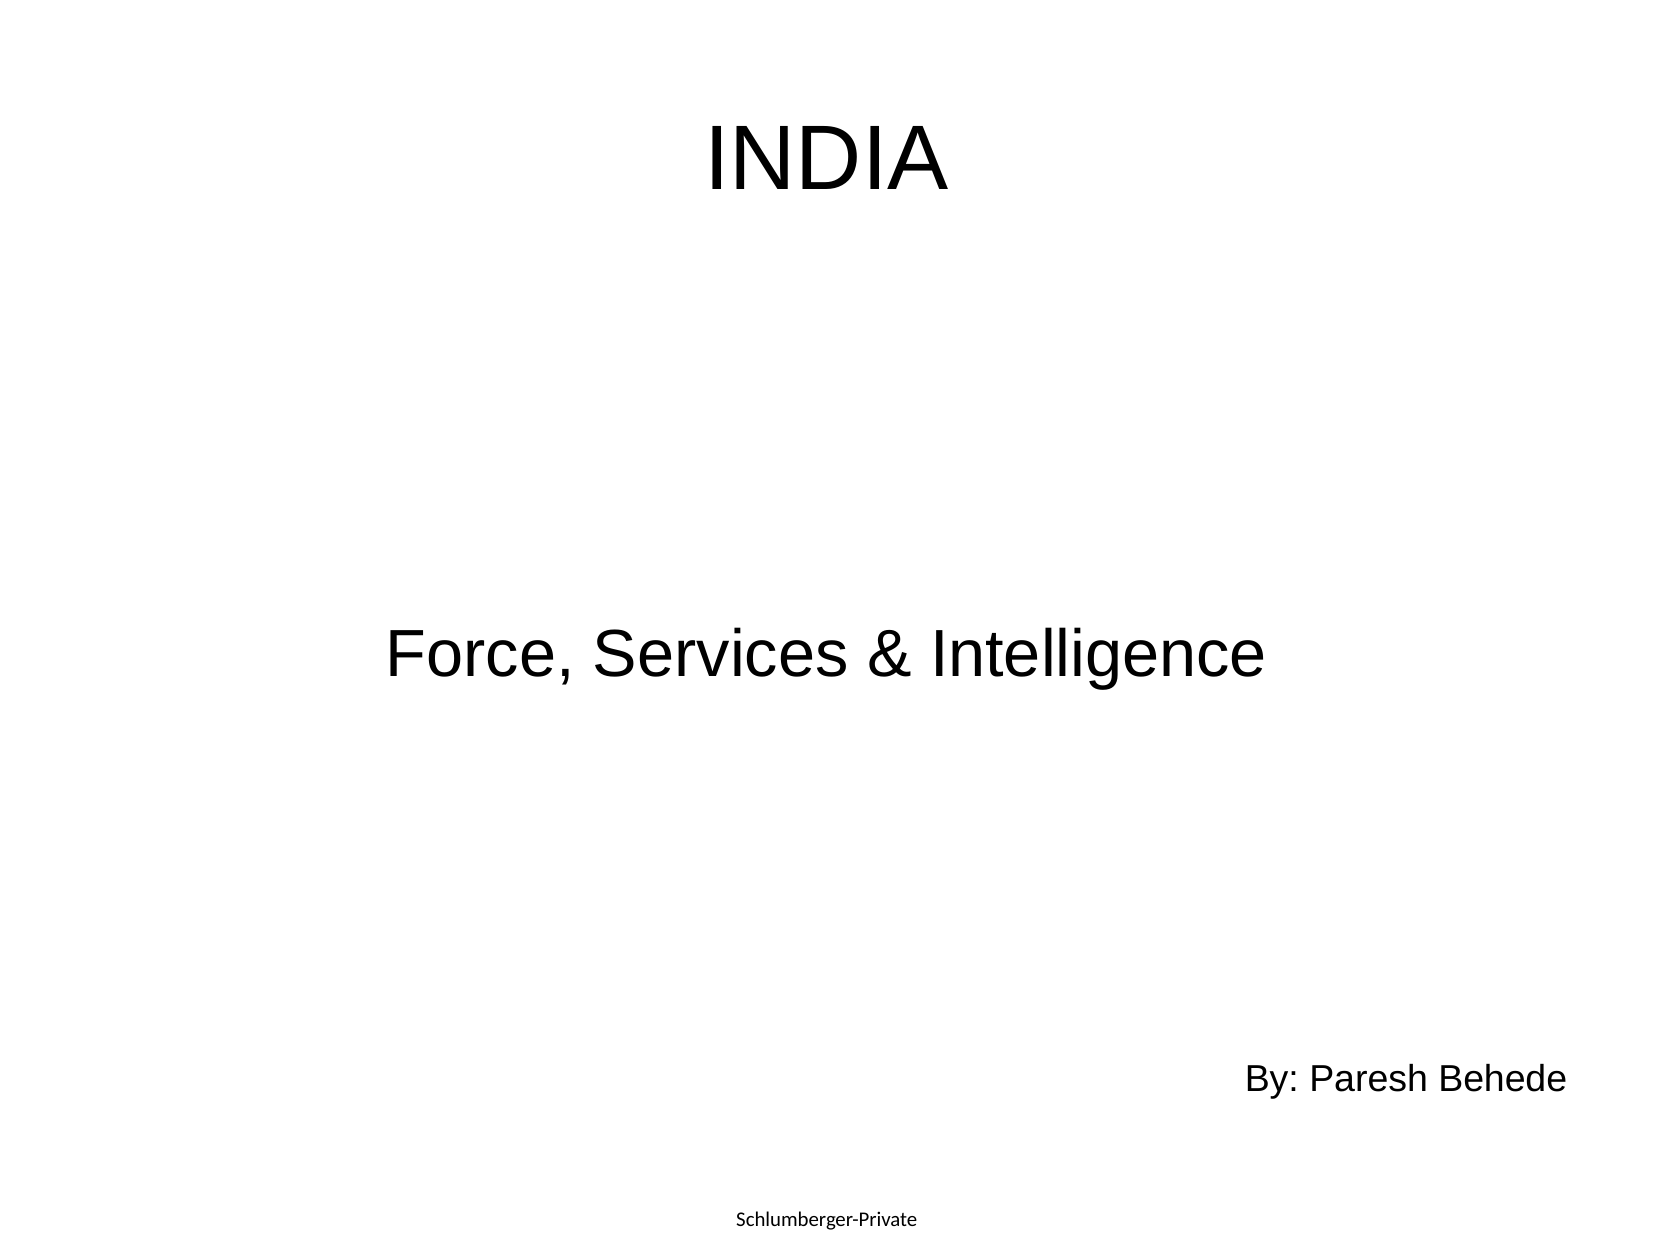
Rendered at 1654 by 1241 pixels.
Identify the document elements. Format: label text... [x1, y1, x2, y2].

text_box By: Paresh Behede [1125, 1050, 1591, 1107]
subtitle Force, Services & Intelligence [82, 290, 1571, 1010]
title INDIA [82, 49, 1571, 257]
